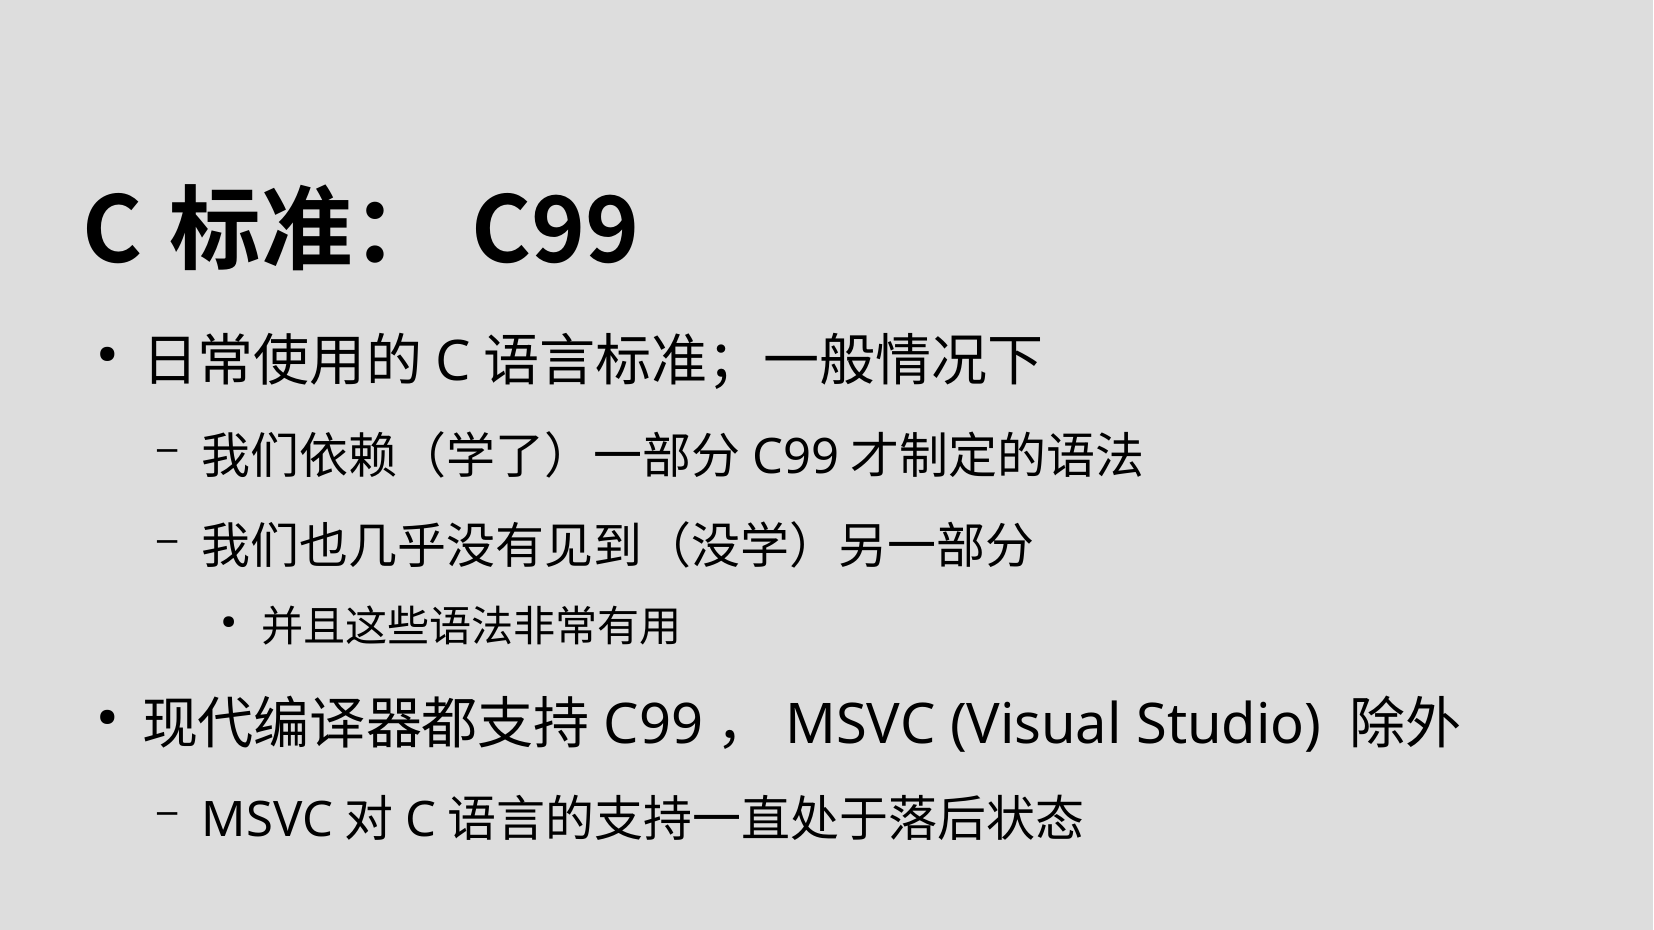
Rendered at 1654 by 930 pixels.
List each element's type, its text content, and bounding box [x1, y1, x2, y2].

title C标准：C99 [82, 144, 1571, 301]
list 日常使用的C语言标准；一般情况下 我们依赖（学了）一部分C99才制定的语法 我们也几乎没有见到（没学）另一部分 并且这些语法非常有用 现代编译器都支持C99，MSVC (Visual Studio) 除外 MSVC对C语言的支持一直处于落后状态 [82, 315, 1571, 855]
